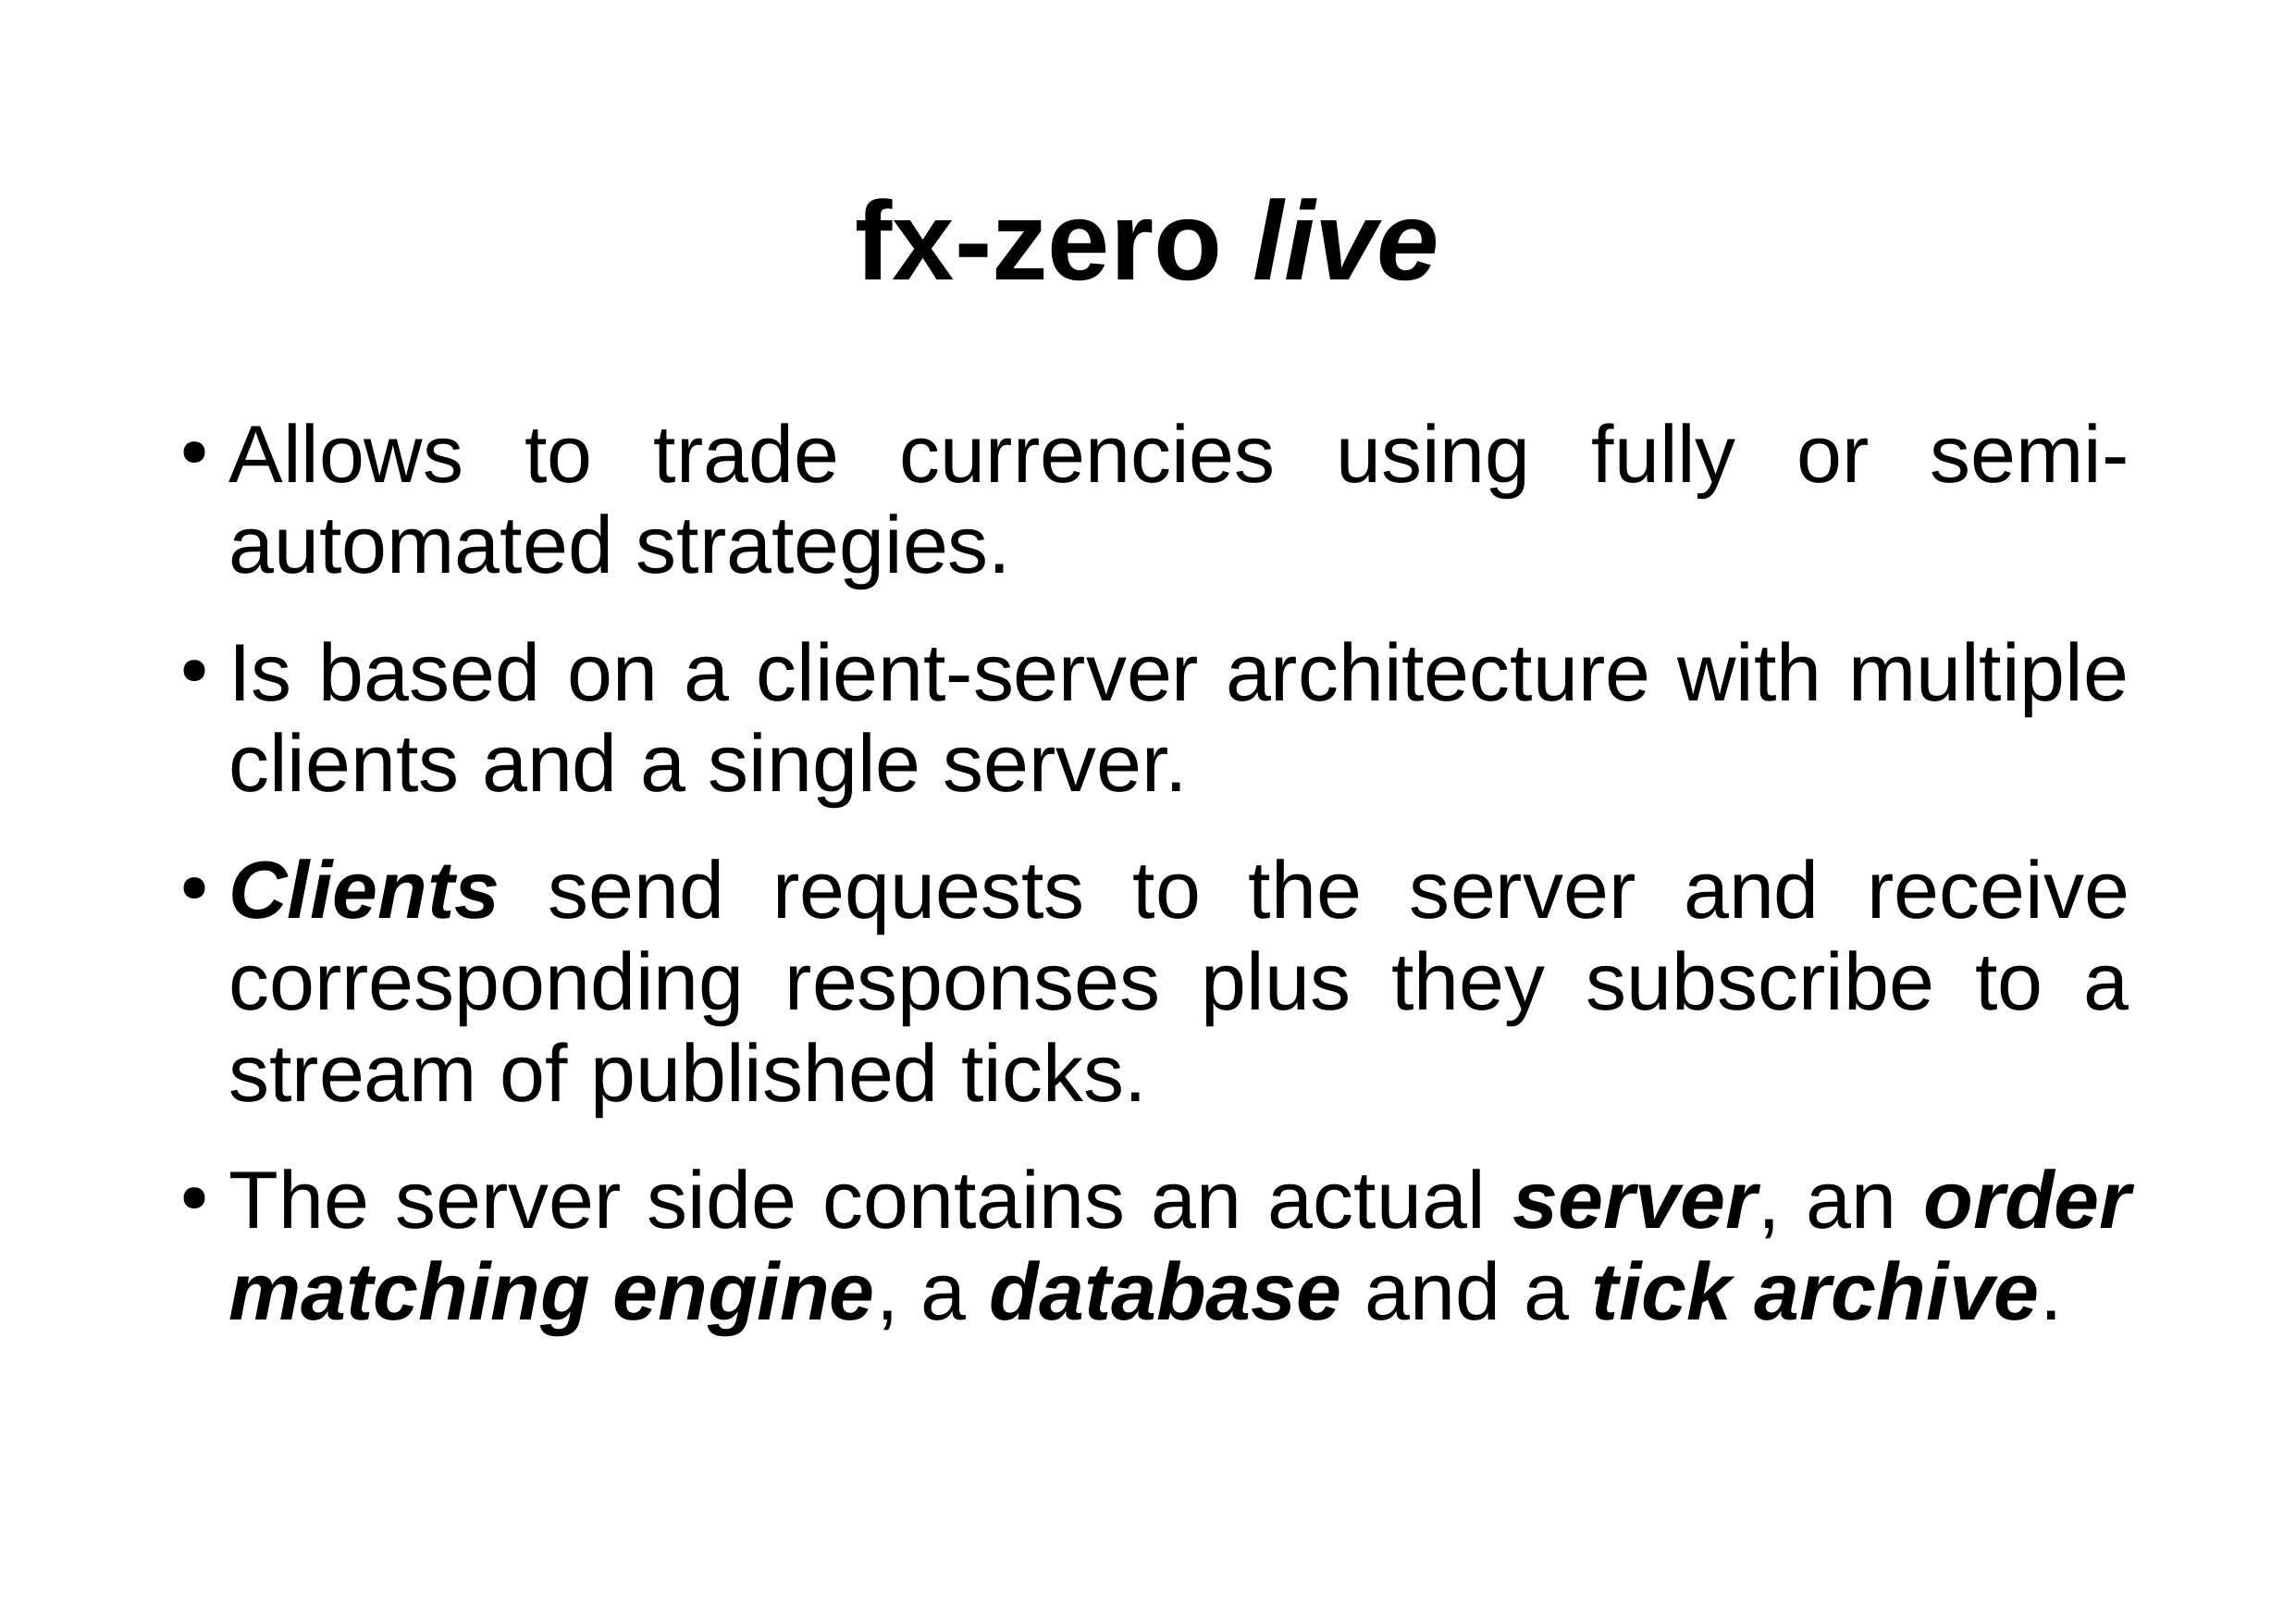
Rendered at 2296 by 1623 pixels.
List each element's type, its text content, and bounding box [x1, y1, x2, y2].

list Allows to trade currencies using fully or semi-automated strategies. Is based on a client-server architecture with multiple clients and a single server. Clients send requests to the server and receive corresponding responses plus they subscribe to a stream of published ticks. The server side contains an actual server, an order matching engine, a database and a tick archive. [163, 408, 2132, 1408]
title fx-zero live [163, 114, 2132, 367]
